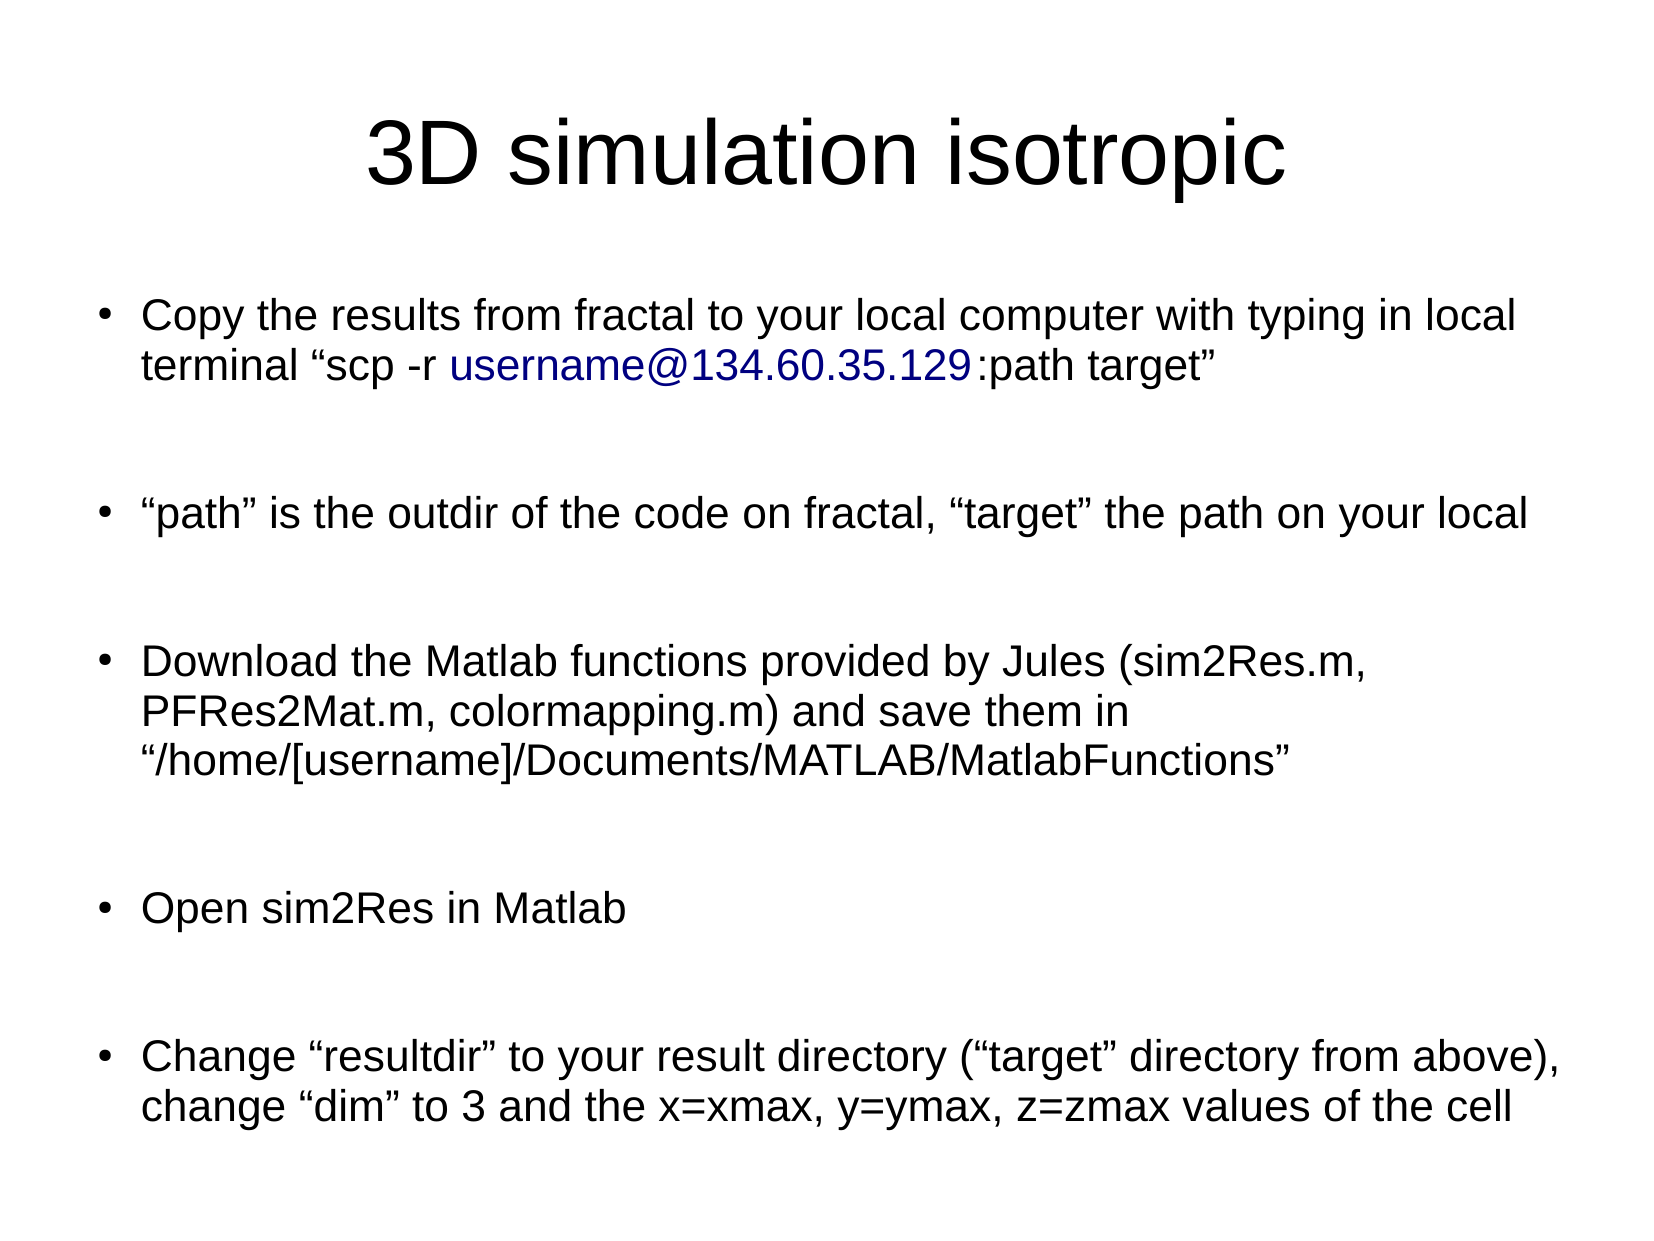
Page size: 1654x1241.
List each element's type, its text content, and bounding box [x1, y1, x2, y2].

title 3D simulation isotropic [82, 49, 1571, 257]
list Copy the results from fractal to your local computer with typing in local terminal “scp -r username@134.60.35.129:path target” “path” is the outdir of the code on fractal, “target” the path on your local Download the Matlab functions provided by Jules (sim2Res.m, PFRes2Mat.m, colormapping.m) and save them in “/home/[username]/Documents/MATLAB/MatlabFunctions” Open sim2Res in Matlab Change “resultdir” to your result directory (“target” directory from above), change “dim” to 3 and the x=xmax, y=ymax, z=zmax values of the cell [82, 290, 1571, 1205]
